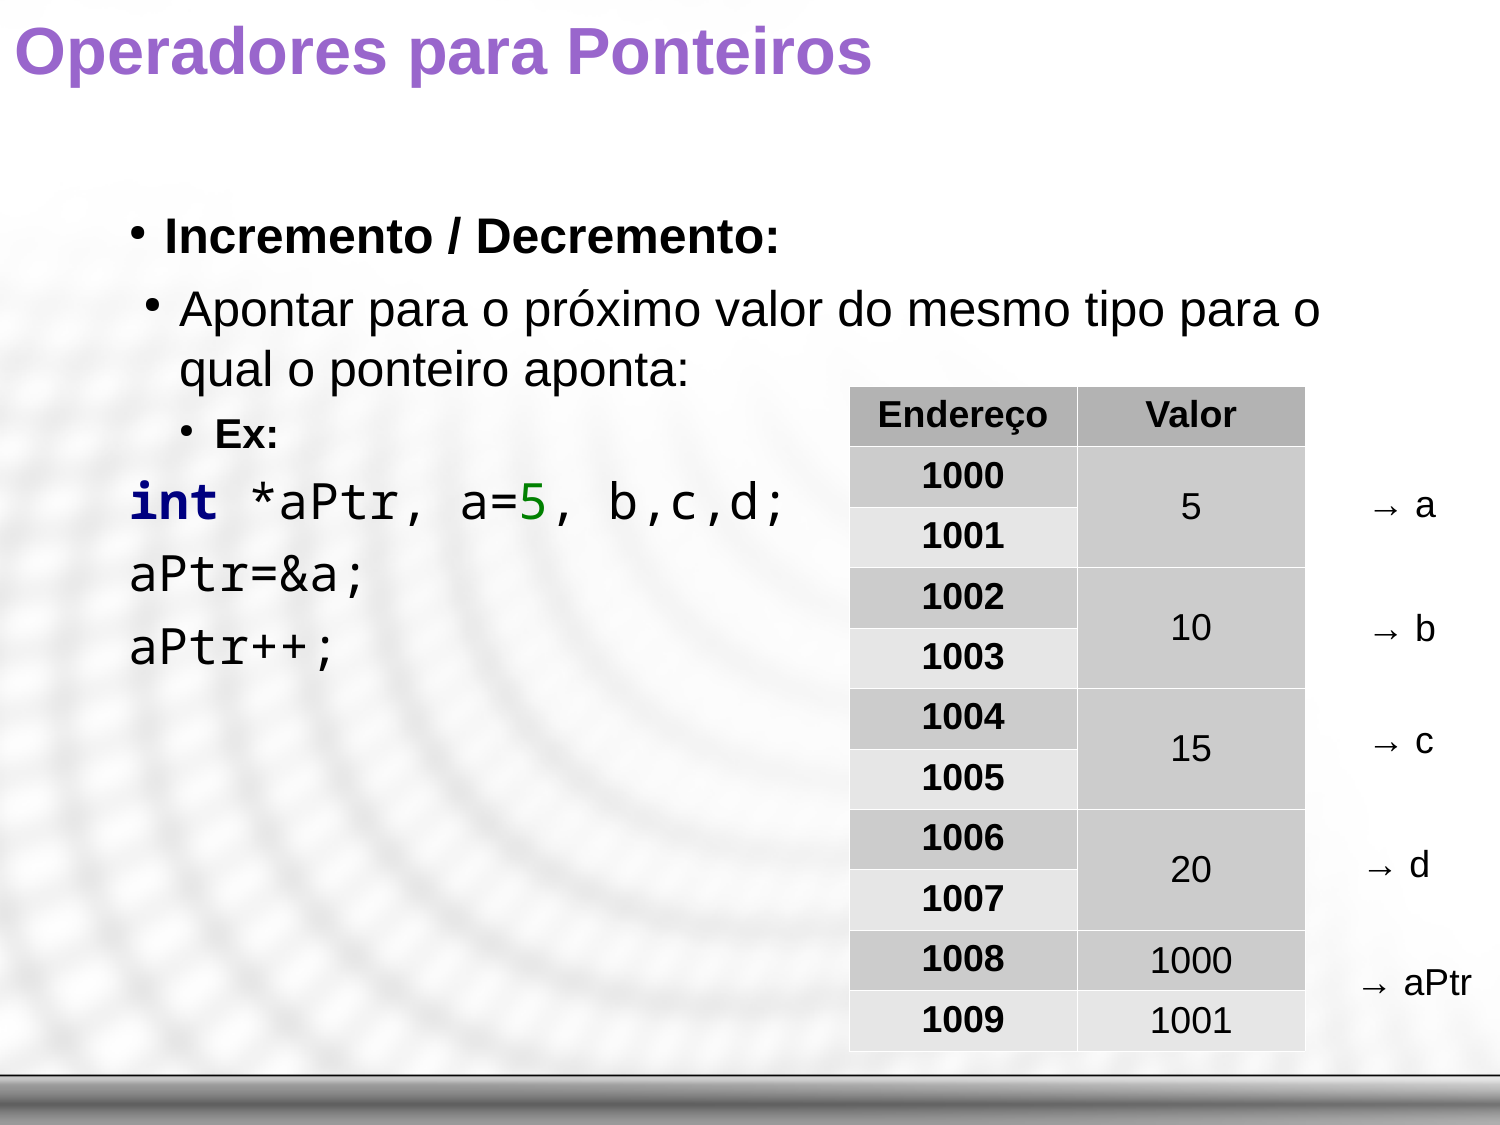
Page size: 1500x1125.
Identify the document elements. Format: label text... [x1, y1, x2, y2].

text_box → b [1352, 596, 1451, 657]
table_header Valor [1078, 387, 1305, 446]
table_cell 1004 [850, 689, 1077, 749]
table_cell 1003 [850, 629, 1077, 688]
text_box → aPtr [1340, 951, 1488, 1011]
list Incremento / Decremento: Apontar para o próximo valor do mesmo tipo para o qual o ponteiro aponta: Ex: int *aPtr, a=5, b,c,d; aPtr=&a; aPtr++; [58, 196, 1442, 1036]
table_cell 15 [1078, 689, 1305, 809]
table_cell 20 [1078, 810, 1305, 930]
text_box → d [1346, 832, 1446, 893]
text_box → c [1352, 708, 1449, 769]
table_cell 1007 [850, 870, 1077, 930]
table_cell 1001 [1078, 991, 1305, 1051]
table_cell 1001 [850, 508, 1077, 567]
picture [0, 0, 1500, 1125]
table_cell 1008 [850, 931, 1077, 990]
table_cell 1000 [850, 447, 1077, 507]
table_header Endereço [850, 387, 1077, 446]
table_cell 5 [1078, 447, 1305, 567]
table_cell 10 [1078, 568, 1305, 688]
table_cell 1000 [1078, 931, 1305, 990]
table_cell 1002 [850, 568, 1077, 628]
title Operadores para Ponteiros [0, 0, 1353, 96]
table_cell 1006 [850, 810, 1077, 869]
table_cell 1009 [850, 991, 1077, 1051]
table_cell 1005 [850, 750, 1077, 809]
text_box → a [1352, 472, 1451, 533]
